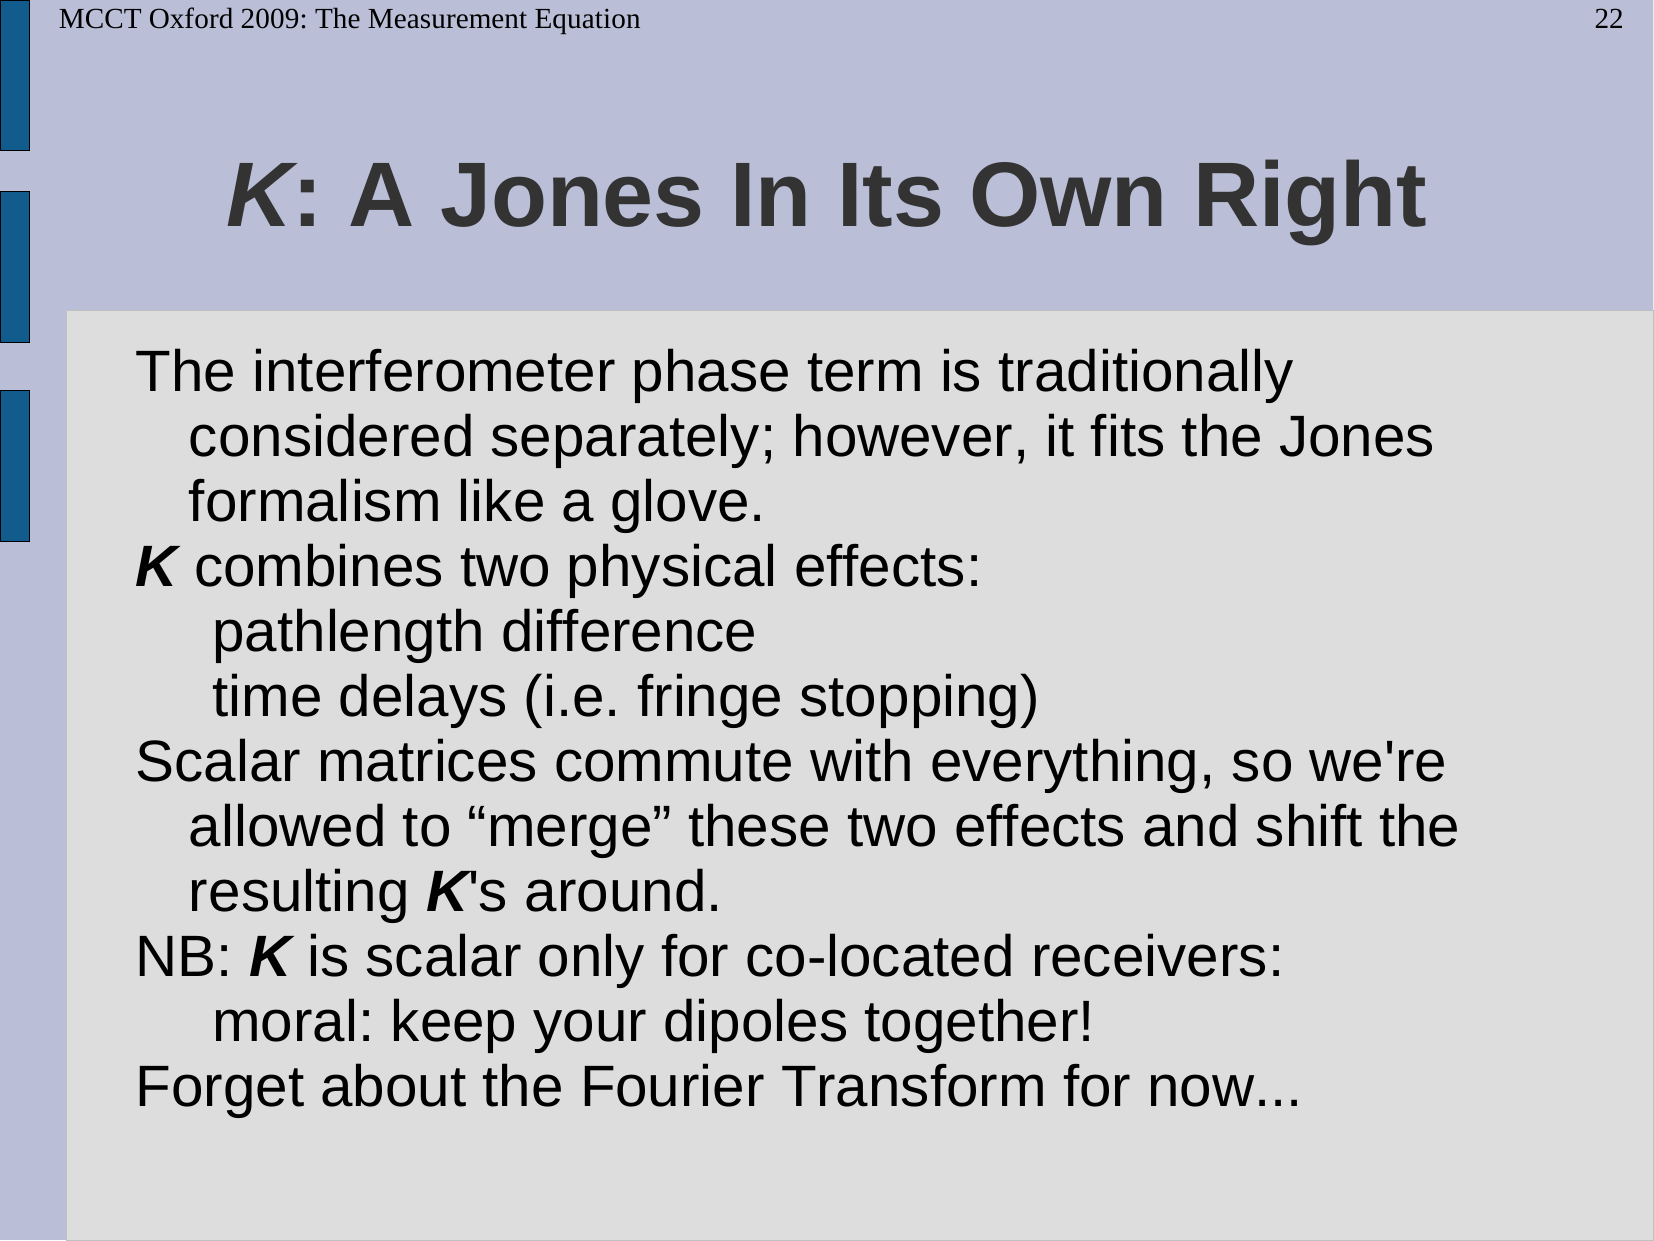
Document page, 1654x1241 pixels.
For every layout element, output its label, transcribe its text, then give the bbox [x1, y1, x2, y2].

list The interferometer phase term is traditionally considered separately; however, it fits the Jones formalism like a glove. K combines two physical effects: pathlength difference time delays (i.e. fringe stopping) Scalar matrices commute with everything, so we're allowed to “merge” these two effects and shift the resulting K's around. NB: K is scalar only for co-located receivers: moral: keep your dipoles together! Forget about the Fourier Transform for now... [118, 338, 1595, 1152]
title K: A Jones In Its Own Right [121, 91, 1534, 299]
